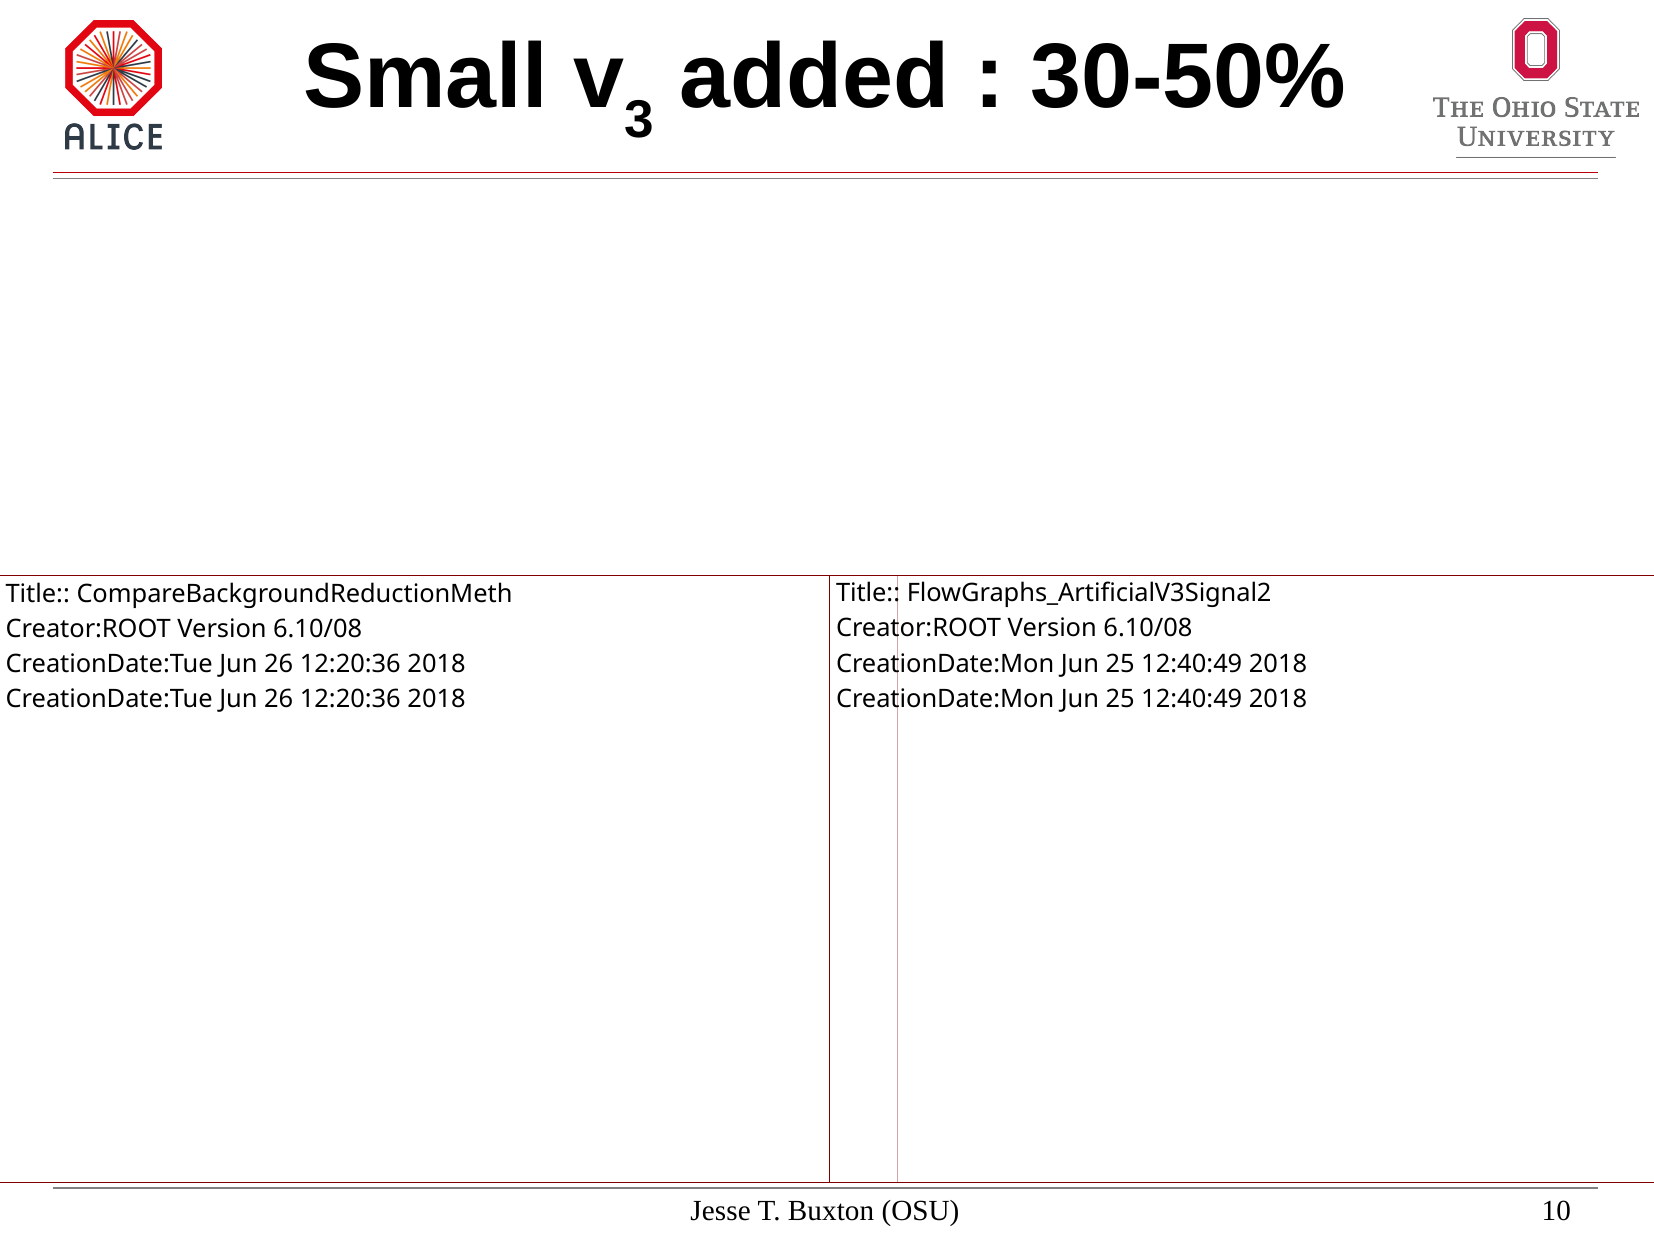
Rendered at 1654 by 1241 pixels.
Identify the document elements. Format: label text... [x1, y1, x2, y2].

title Small v3 added : 30-50% [137, 1, 1513, 172]
picture [65, 20, 137, 150]
picture [1513, 5, 1642, 171]
picture [0, 573, 1654, 1183]
